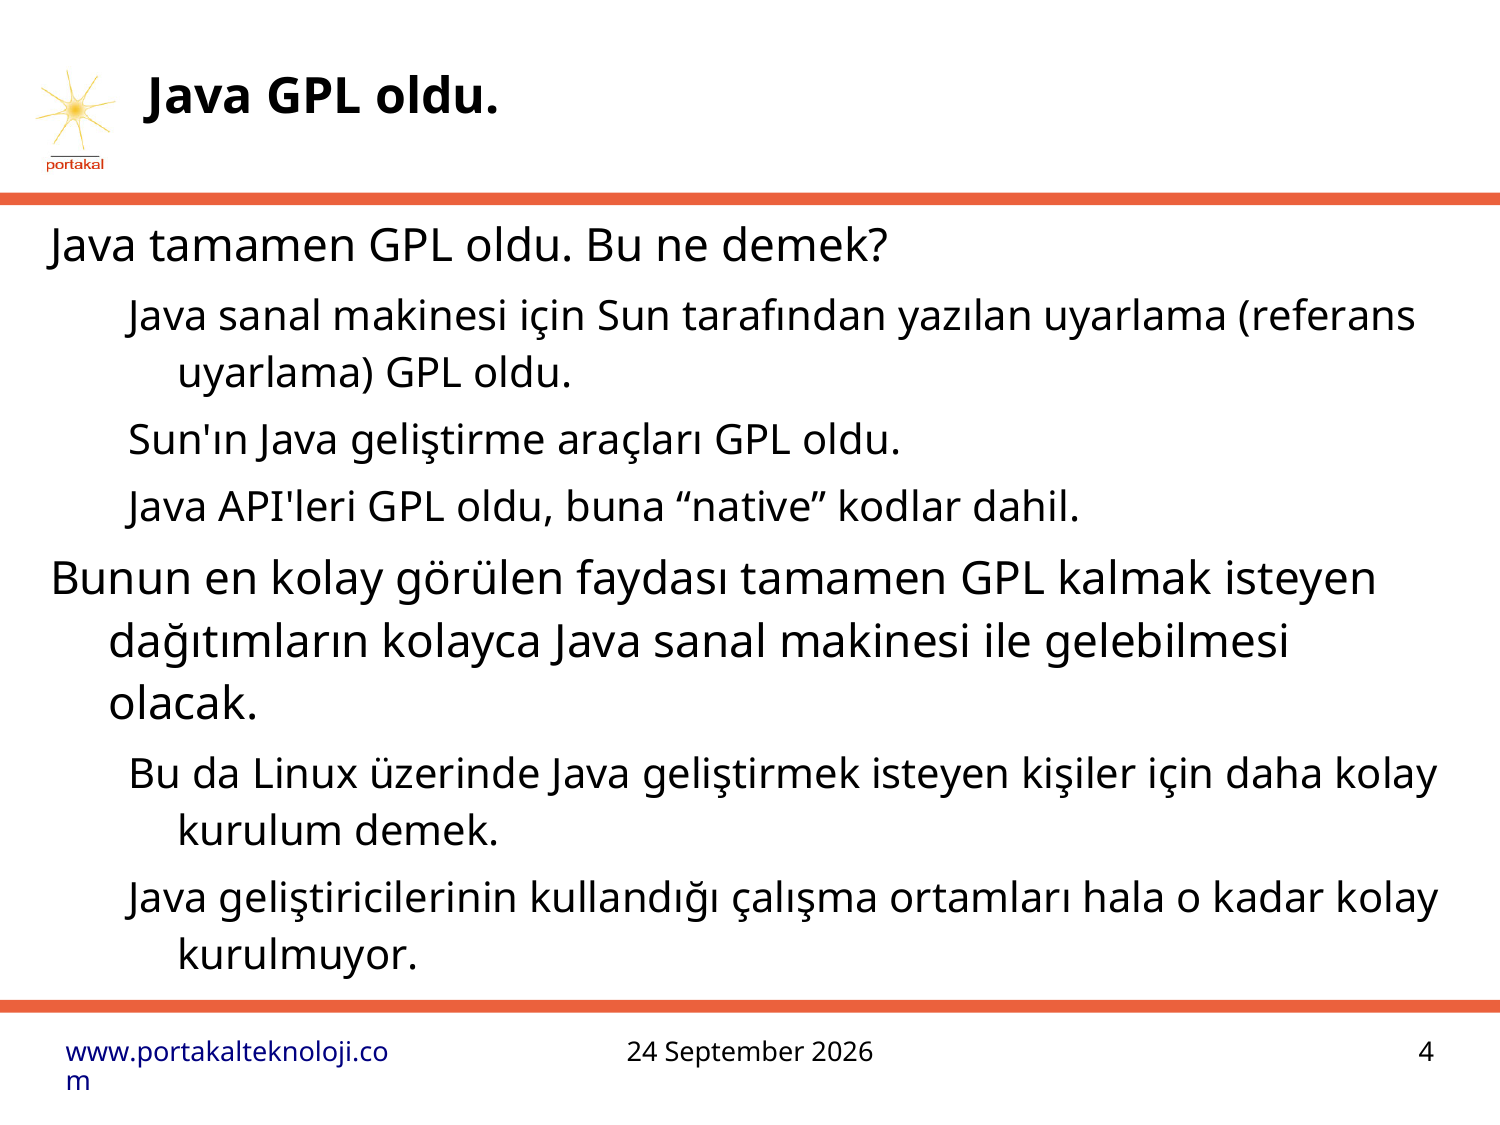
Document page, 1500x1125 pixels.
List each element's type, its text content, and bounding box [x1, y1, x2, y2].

picture [29, 5, 120, 184]
title Java GPL oldu. [147, 7, 1450, 181]
list Java tamamen GPL oldu. Bu ne demek? Java sanal makinesi için Sun tarafından yazılan uyarlama (referans uyarlama) GPL oldu. Sun'ın Java geliştirme araçları GPL oldu. Java API'leri GPL oldu, buna “native” kodlar dahil. Bunun en kolay görülen faydası tamamen GPL kalmak isteyen dağıtımların kolayca Java sanal makinesi ile gelebilmesi olacak. Bu da Linux üzerinde Java geliştirmek isteyen kişiler için daha kolay kurulum demek. Java geliştiricilerinin kullandığı çalışma ortamları hala o kadar kolay kurulmuyor. [50, 212, 1450, 877]
